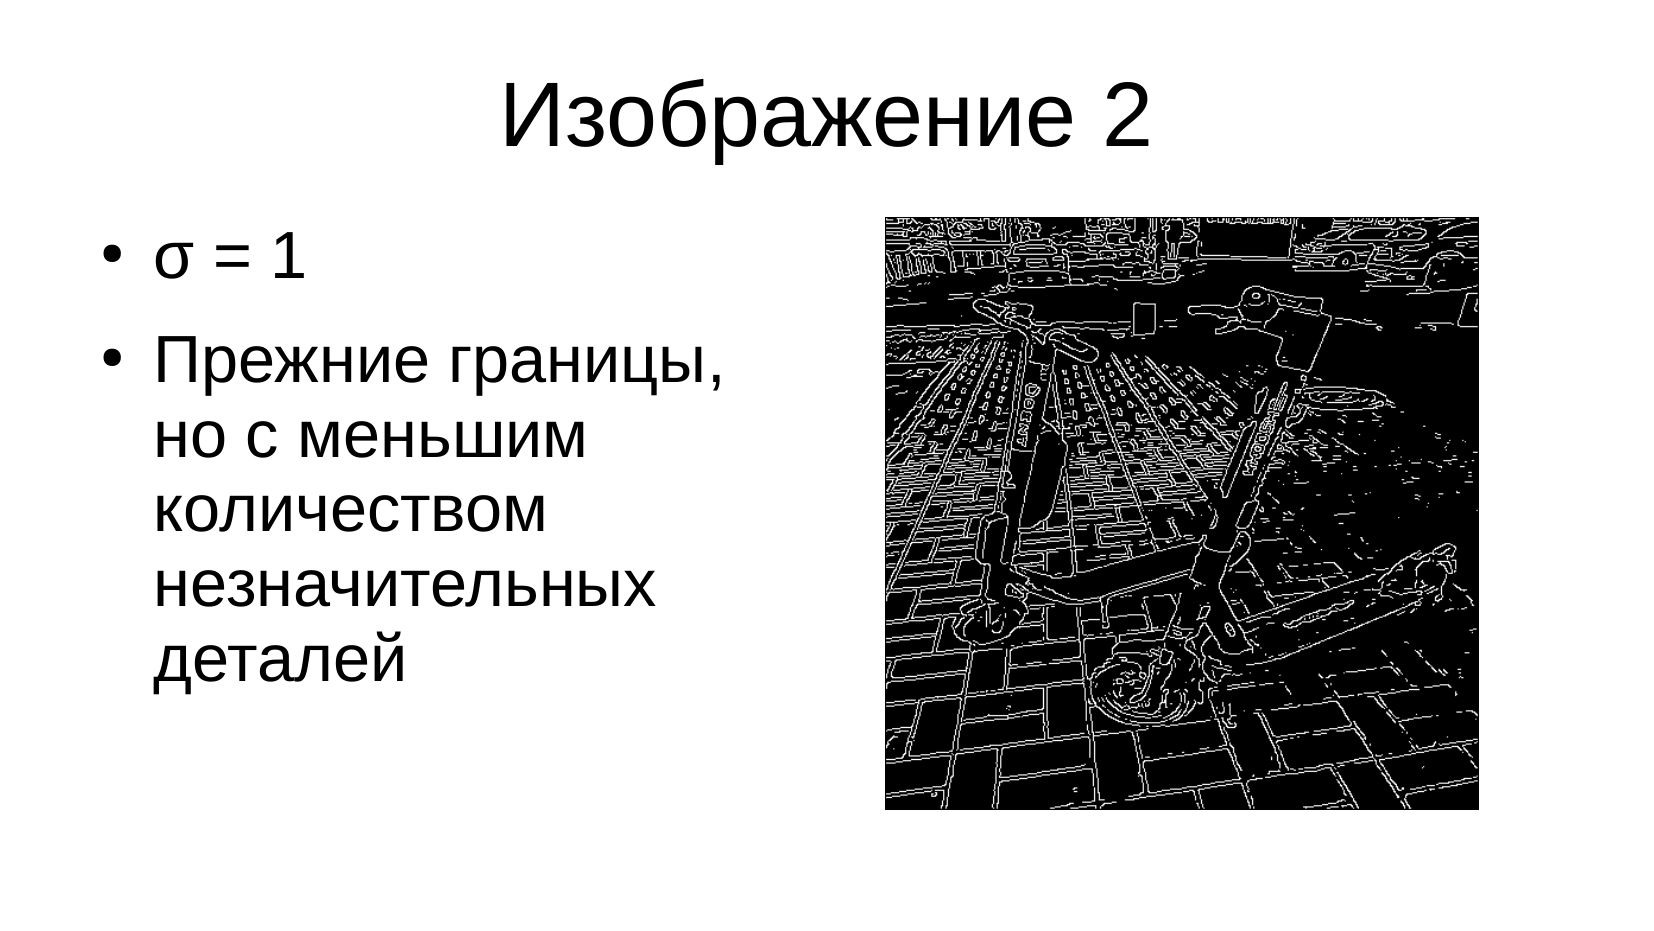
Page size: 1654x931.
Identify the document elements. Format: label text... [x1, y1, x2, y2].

picture [885, 217, 1479, 810]
list σ = 1 Прежние границы, но с меньшим количеством незначительных деталей [82, 217, 809, 758]
title Изображение 2 [82, 37, 1571, 193]
